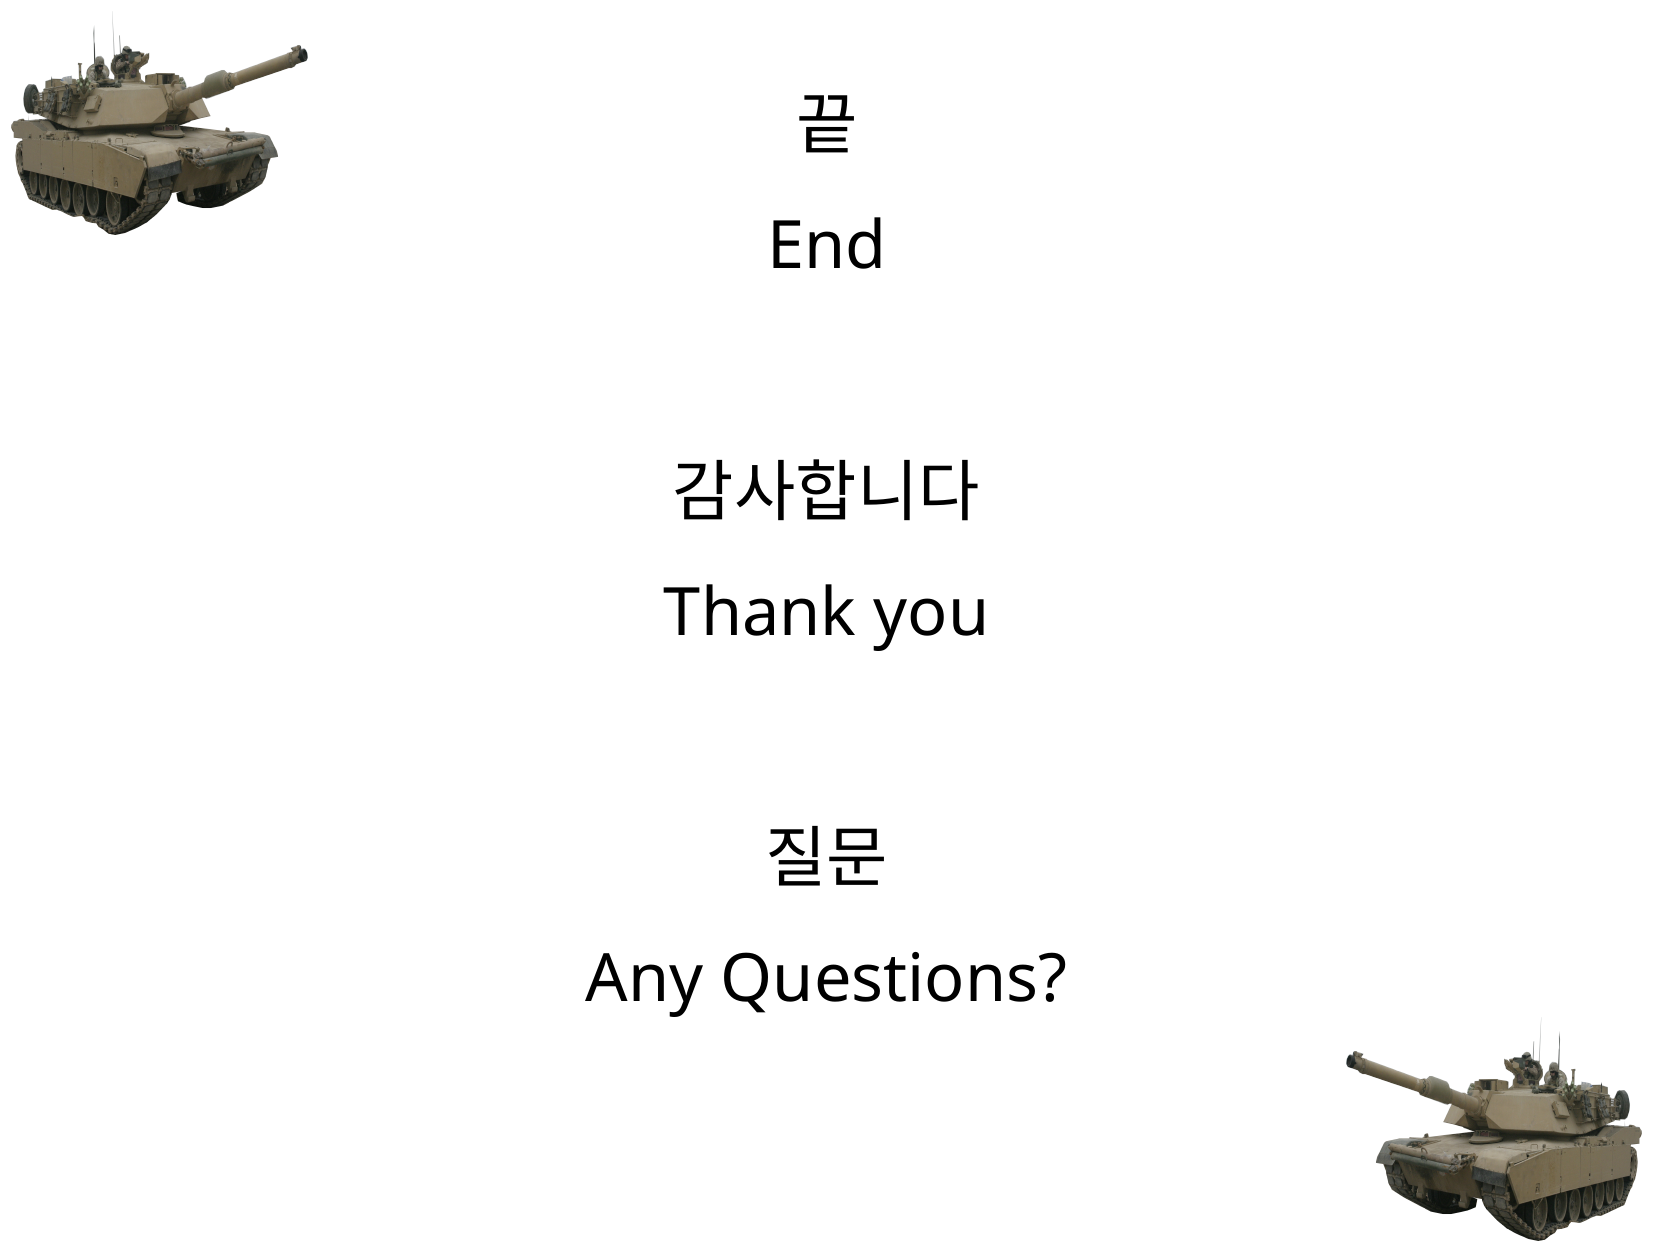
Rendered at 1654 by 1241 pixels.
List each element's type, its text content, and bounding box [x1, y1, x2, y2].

list 끝 End 감사합니다 Thank you 질문 Any Questions? [82, 70, 1571, 1109]
picture [1346, 1017, 1642, 1241]
picture [11, 11, 308, 235]
